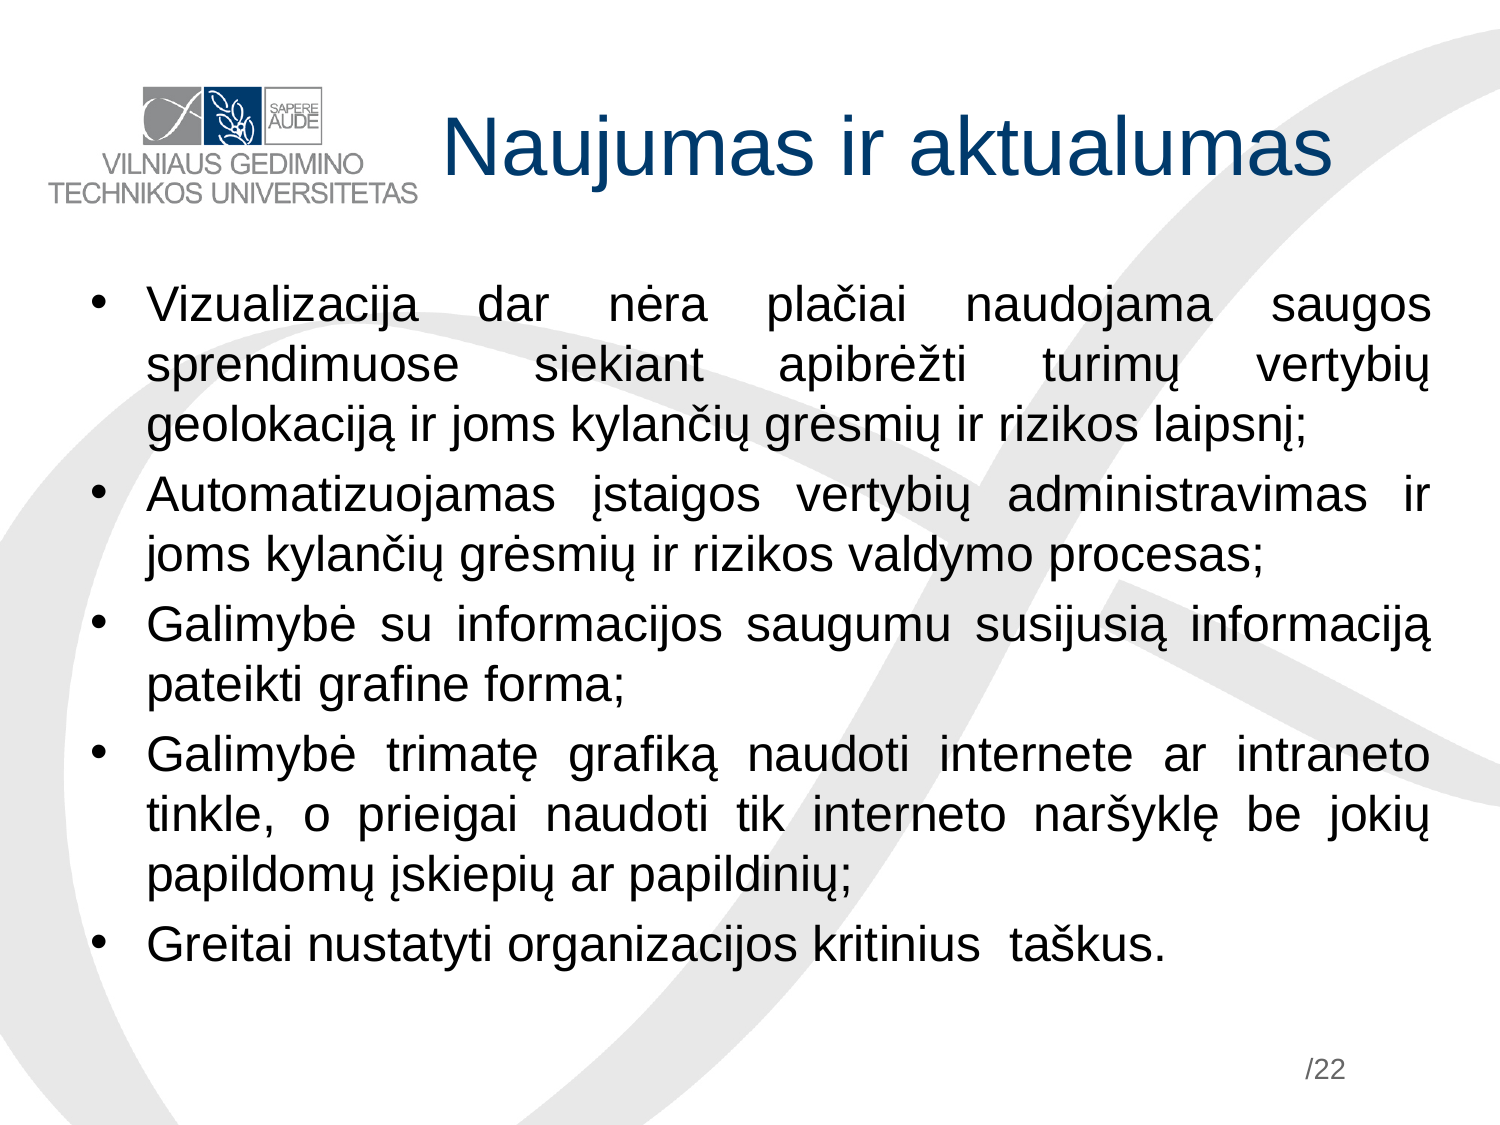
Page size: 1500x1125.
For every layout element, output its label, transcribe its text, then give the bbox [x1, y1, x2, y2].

picture [0, 0, 1500, 1125]
text_box Naujumas ir aktualumas [427, 19, 1500, 265]
text_box Vizualizacija dar nėra plačiai naudojama saugos sprendimuose siekiant apibrėžti turimų vertybių geolokaciją ir joms kylančių grėsmių ir rizikos laipsnį; Automatizuojamas įstaigos vertybių administravimas ir joms kylančių grėsmių ir rizikos valdymo procesas; Galimybė su informacijos saugumu susijusią informaciją pateikti grafine forma; Galimybė trimatę grafiką naudoti internete ar intraneto tinkle, o prieigai naudoti tik interneto naršyklę be jokių papildomų įskiepių ar papildinių; Greitai nustatyti organizacijos kritinius taškus. [75, 263, 1447, 1047]
text_box /22 [1290, 1042, 1447, 1103]
